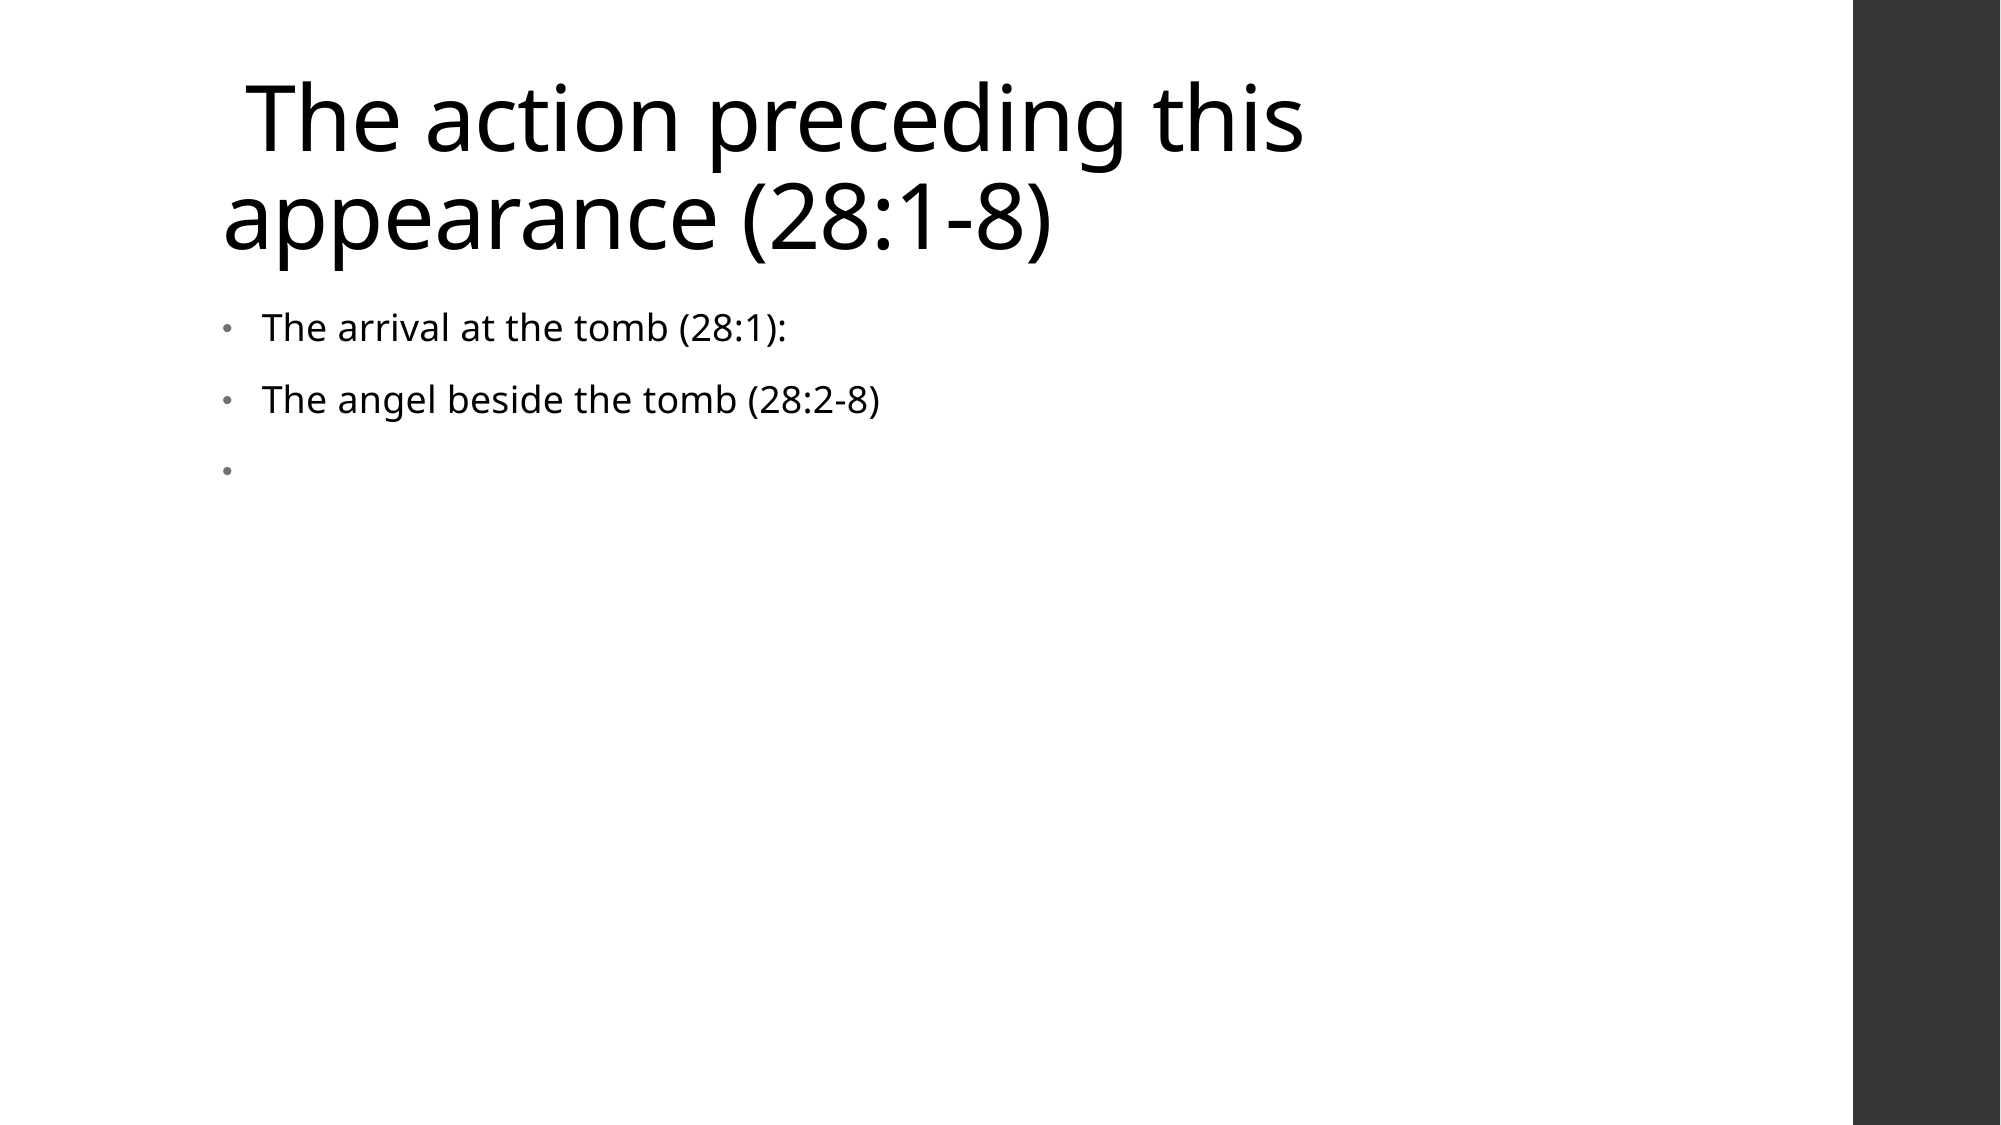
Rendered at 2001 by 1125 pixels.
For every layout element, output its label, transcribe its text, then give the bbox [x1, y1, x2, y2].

list The arrival at the tomb (28:1): The angel beside the tomb (28:2-8) [206, 299, 1617, 1014]
title The action preceding this appearance (28:1-8) [206, 60, 1797, 278]
